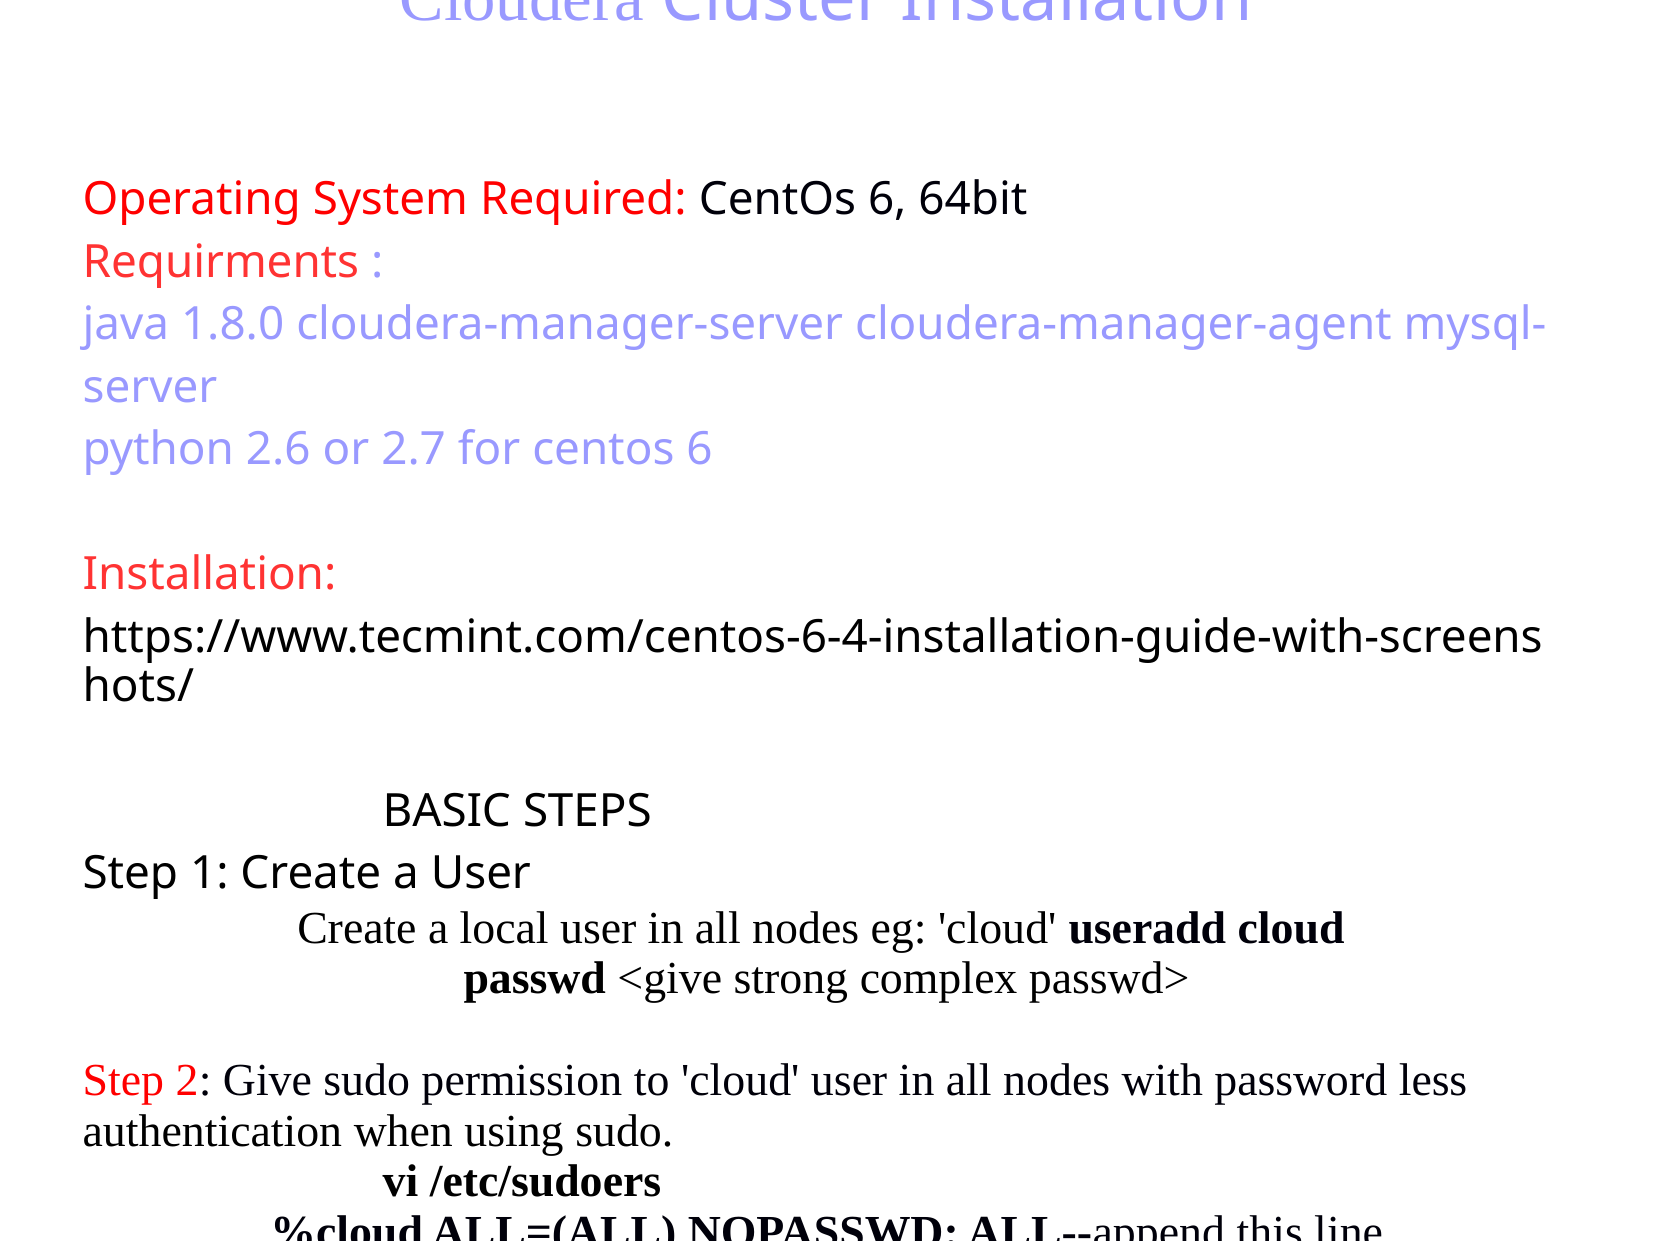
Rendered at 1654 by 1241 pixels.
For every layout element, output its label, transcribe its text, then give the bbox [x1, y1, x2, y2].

subtitle Cloudera Cluster Installation Operating System Required: CentOs 6, 64bit Requirments : java 1.8.0 cloudera-manager-server cloudera-manager-agent mysql-server python 2.6 or 2.7 for centos 6 Installation: https://www.tecmint.com/centos-6-4-installation-guide-with-screenshots/ BASIC STEPS Step 1: Create a User Create a local user in all nodes eg: 'cloud' useradd cloud passwd <give strong complex passwd> Step 2: Give sudo permission to 'cloud' user in all nodes with password less authentication when using sudo. vi /etc/sudoers %cloud ALL=(ALL) NOPASSWD: ALL--append this line [82, 49, 1571, 1109]
